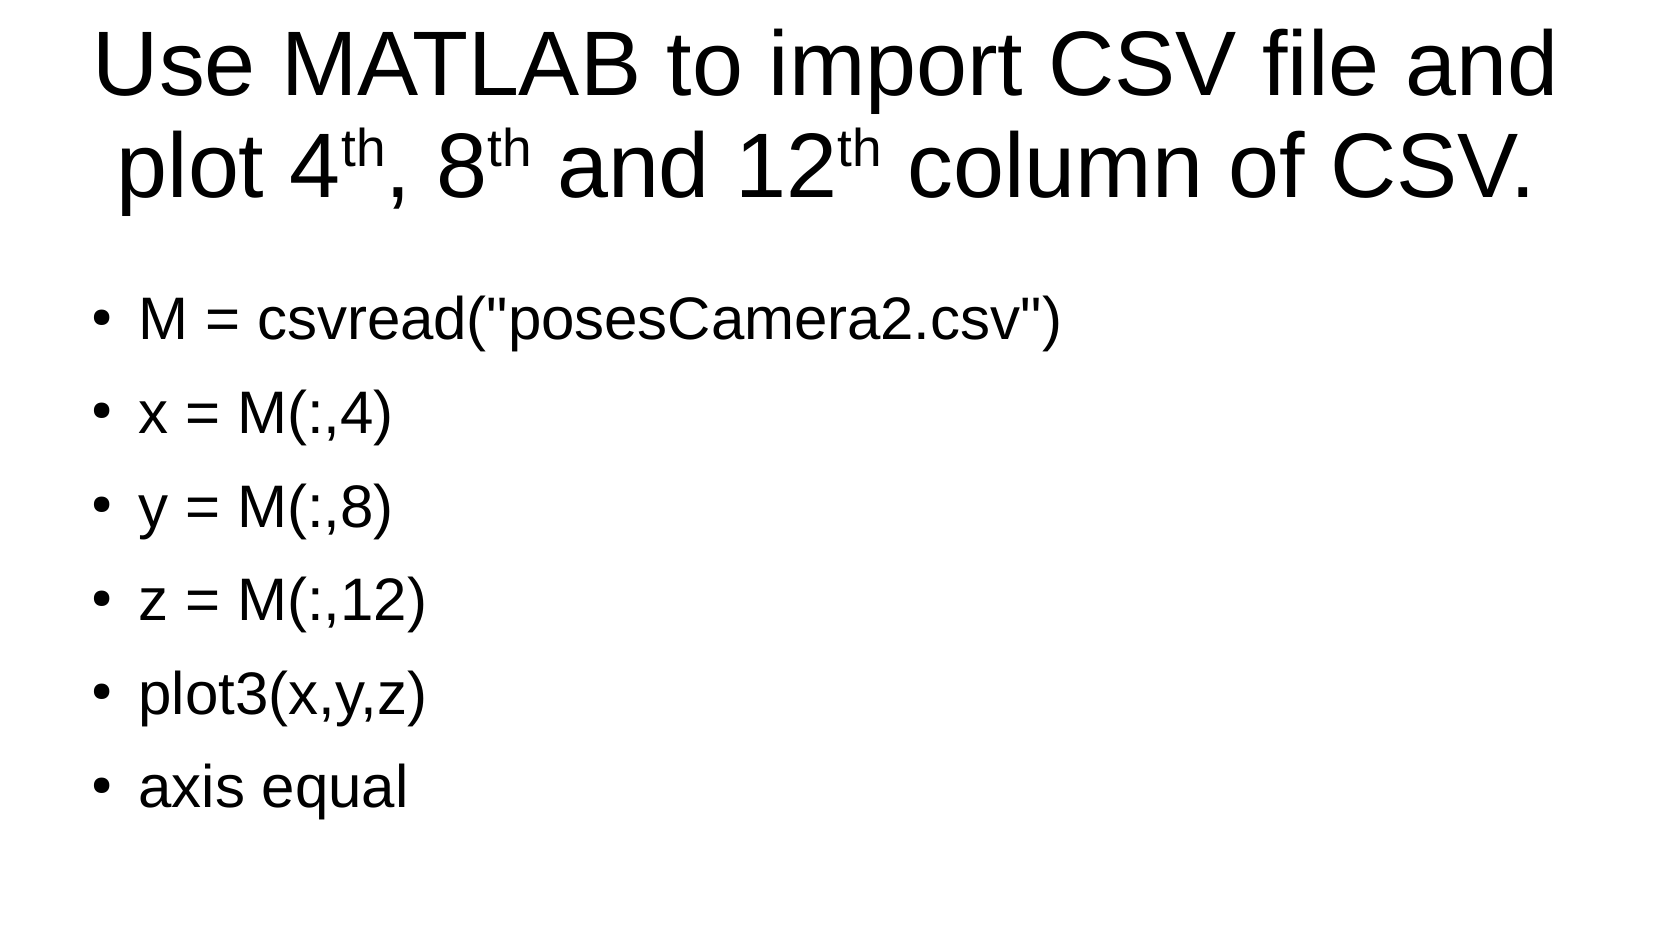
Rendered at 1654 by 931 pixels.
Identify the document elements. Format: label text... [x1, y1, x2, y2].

list M = csvread("posesCamera2.csv") x = M(:,4) y = M(:,8) z = M(:,12) plot3(x,y,z) axis equal [75, 285, 1564, 826]
title Use MATLAB to import CSV file and plot 4th, 8th and 12th column of CSV. [82, 12, 1571, 218]
